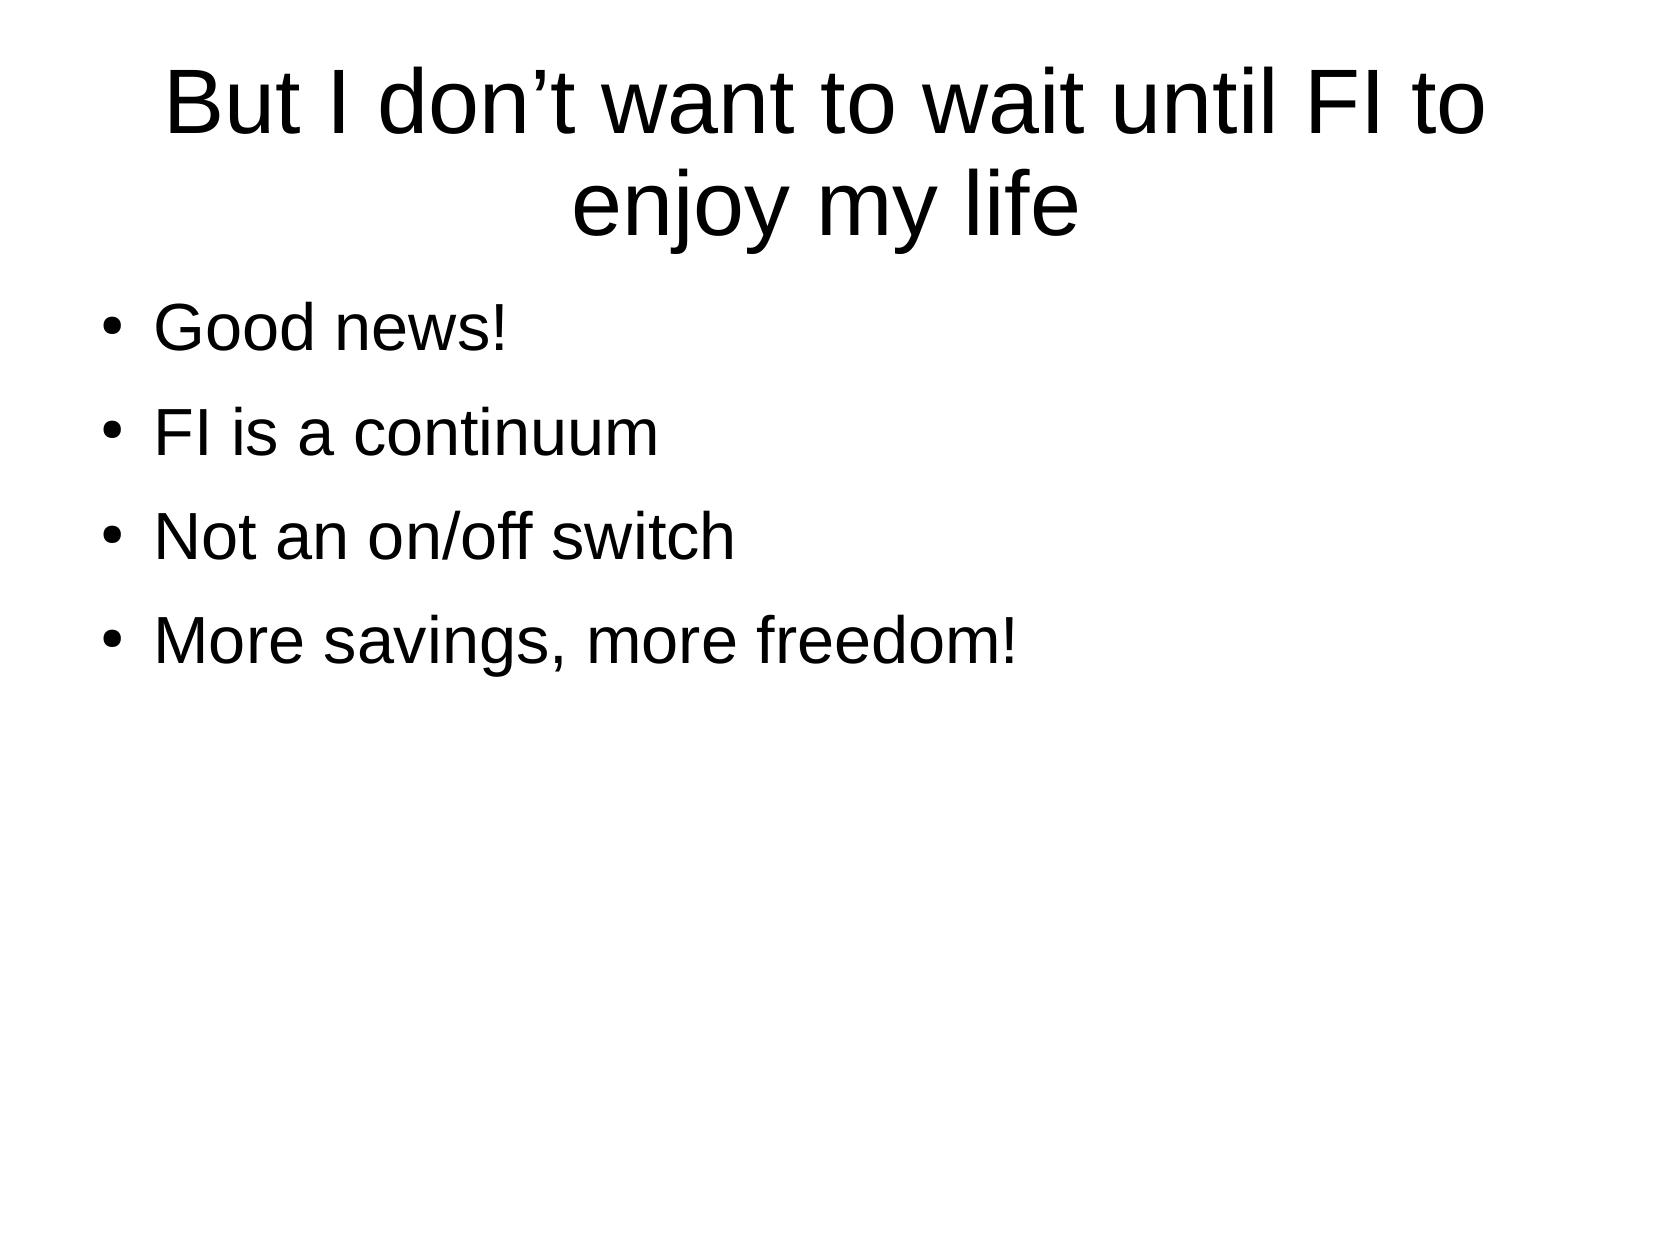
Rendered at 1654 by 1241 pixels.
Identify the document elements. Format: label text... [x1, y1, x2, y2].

list Good news! FI is a continuum Not an on/off switch More savings, more freedom! [82, 290, 1571, 1010]
title But I don’t want to wait until FI to enjoy my life [82, 49, 1571, 257]
